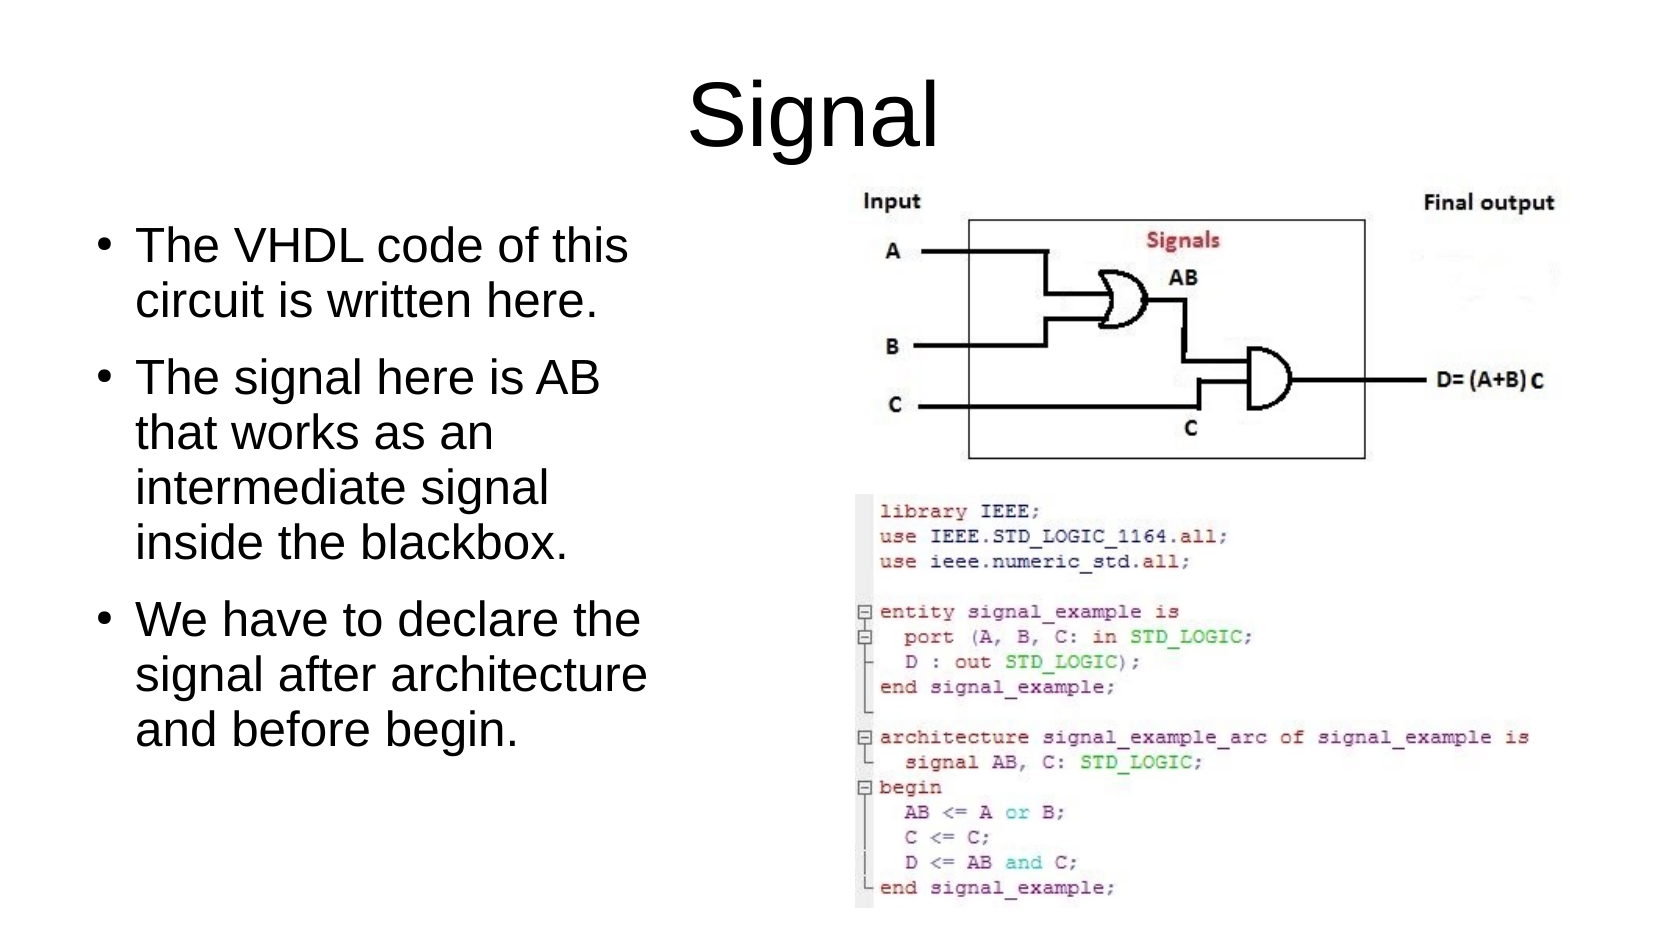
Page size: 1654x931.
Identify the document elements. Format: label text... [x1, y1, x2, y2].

title Signal [82, 37, 1571, 193]
picture [855, 494, 1541, 908]
picture [848, 149, 1571, 472]
list The VHDL code of this circuit is written here. The signal here is AB that works as an intermediate signal inside the blackbox. We have to declare the signal after architecture and before begin. [82, 217, 676, 758]
